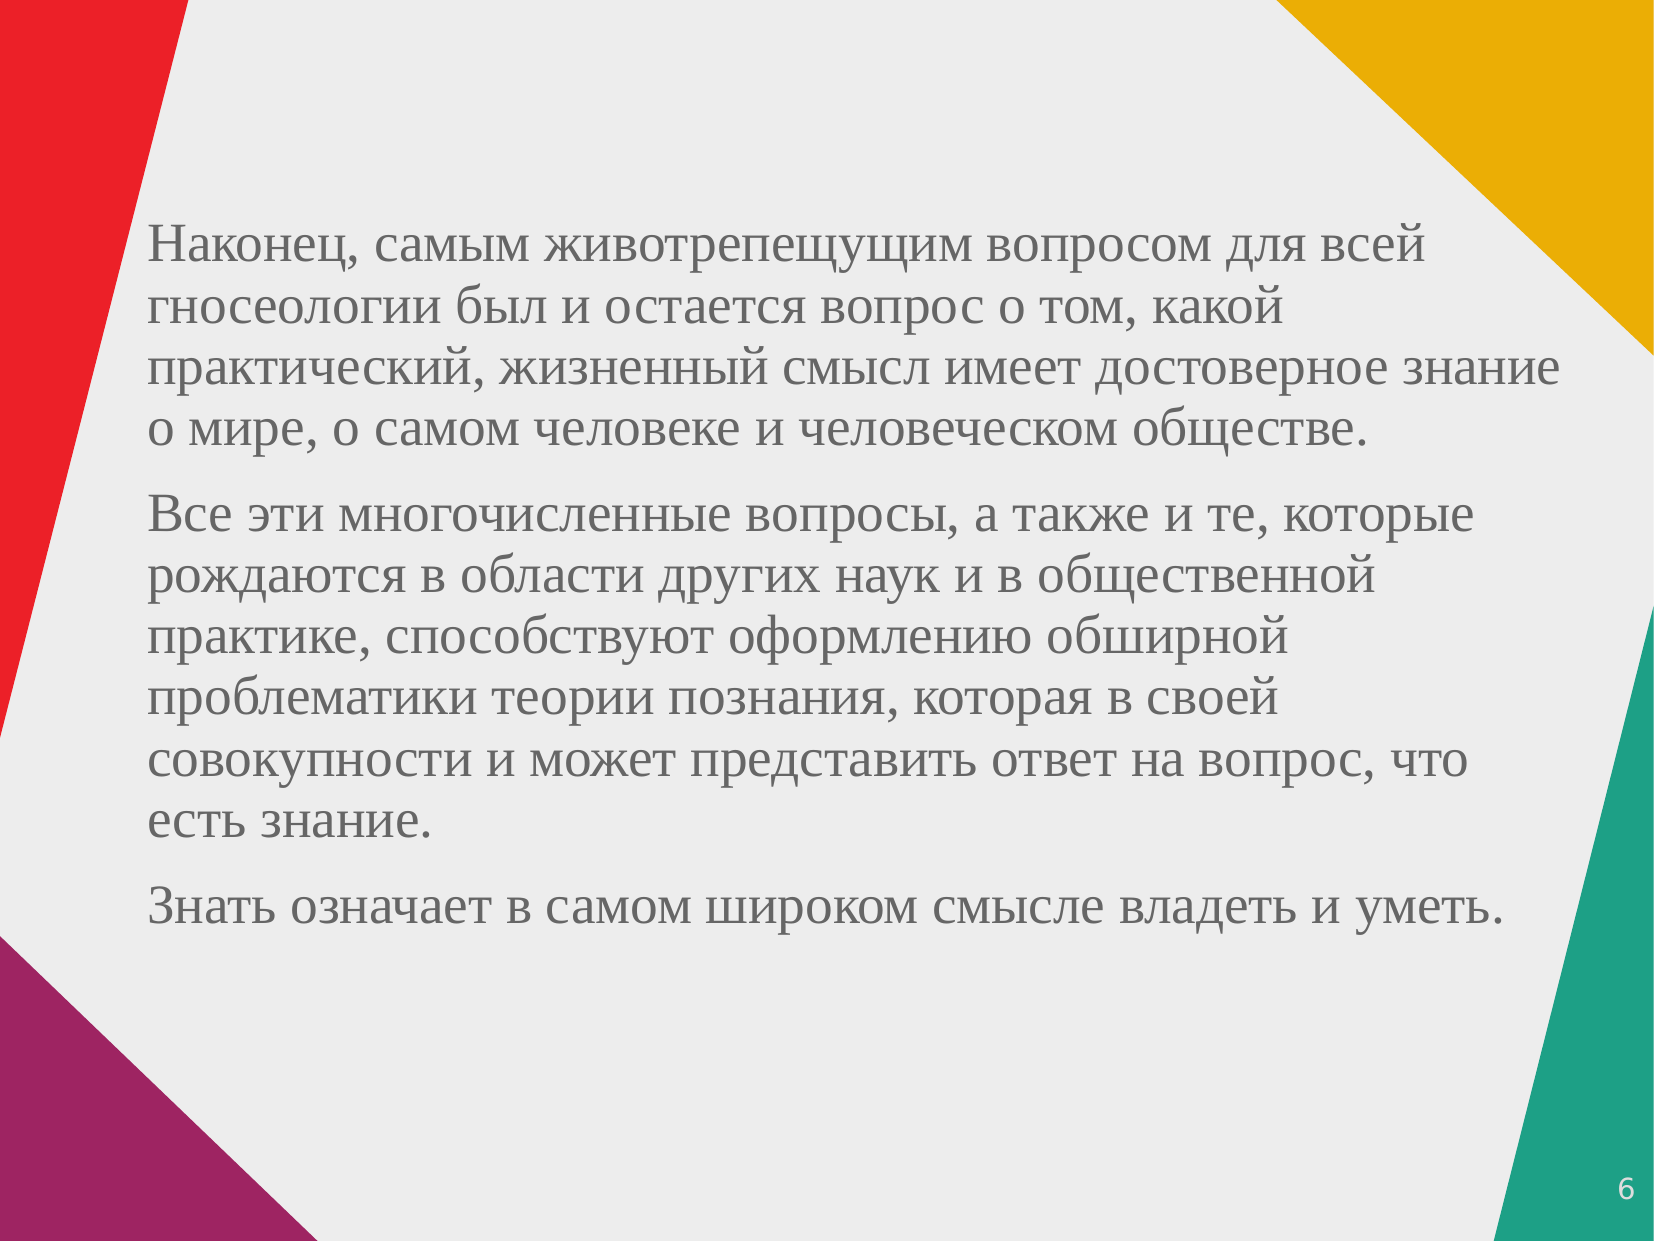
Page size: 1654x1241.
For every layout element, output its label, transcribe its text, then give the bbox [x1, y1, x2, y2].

list Наконец, самым животрепещущим вопросом для всей гносеологии был и остается вопрос о том, какой практический, жизненный смысл имеет достоверное знание о мире, о самом человеке и человеческом обществе. Все эти многочисленные вопросы, а также и те, которые рождаются в области других наук и в общественной практике, способствуют оформлению обширной проблематики теории познания, которая в своей совокупности и может представить ответ на вопрос, что есть знание. Знать означает в самом широком смысле владеть и уметь. [147, 212, 1571, 944]
